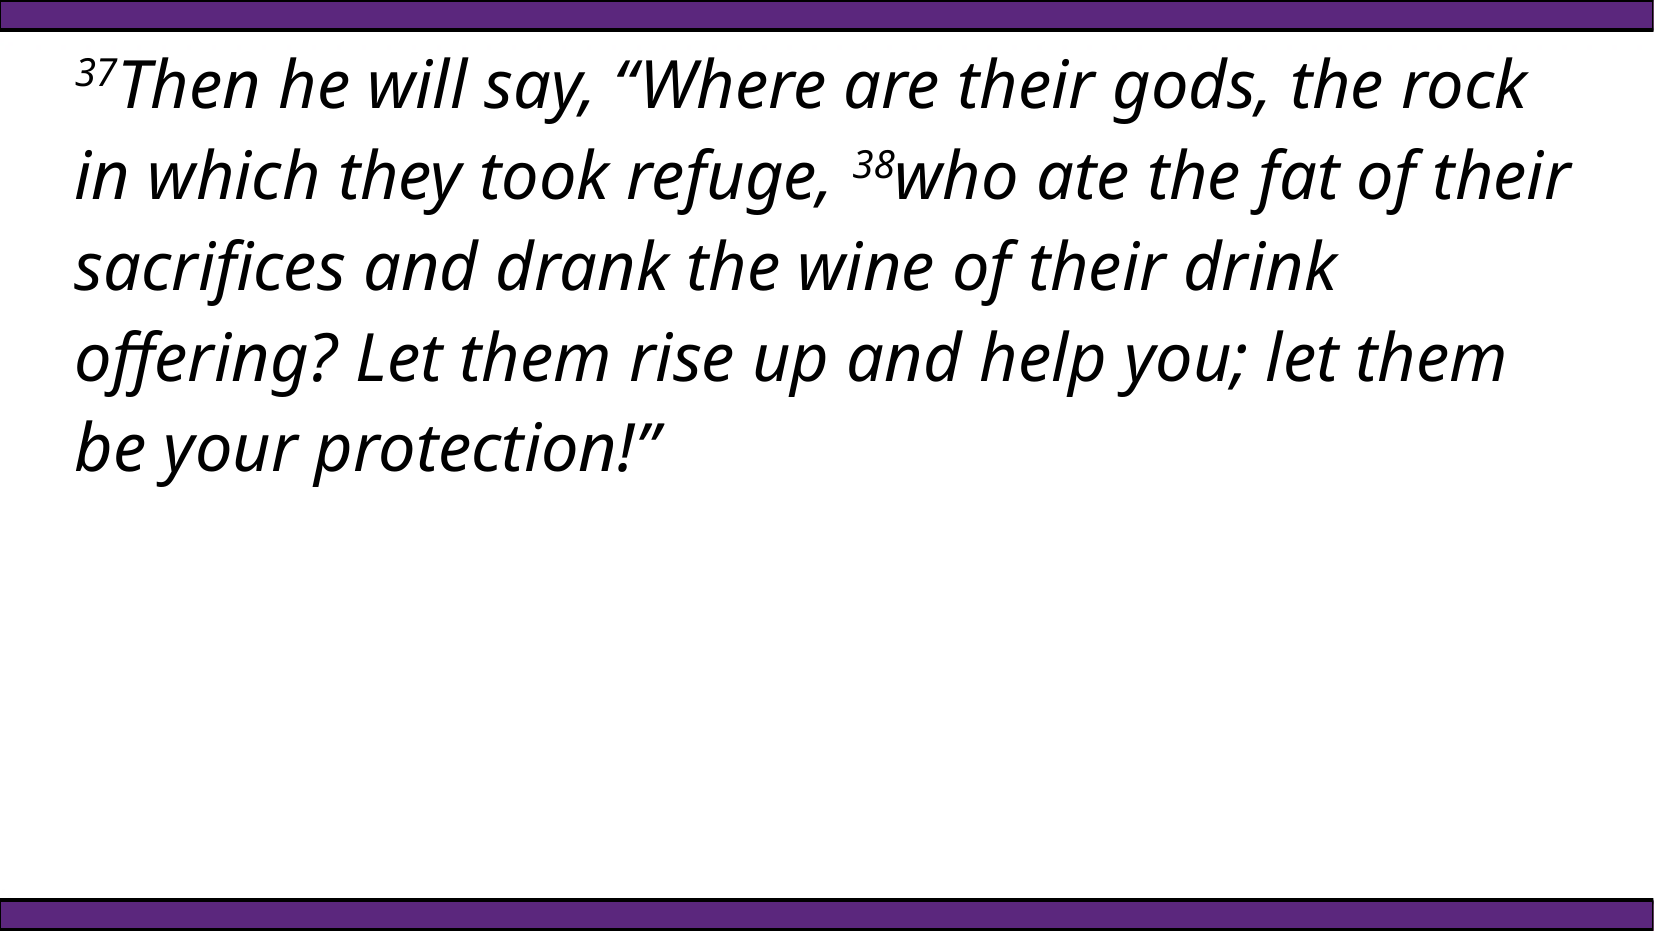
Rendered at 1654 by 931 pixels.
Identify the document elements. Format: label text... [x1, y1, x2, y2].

text_box [0, 900, 1654, 931]
picture [0, 31, 1654, 900]
text_box 37Then he will say, “Where are their gods, the rock in which they took refuge, 38who ate the fat of their sacrifices and drank the wine of their drink offering? Let them rise up and help you; let them be your protection!” [60, 30, 1591, 489]
text_box [0, 0, 1654, 31]
